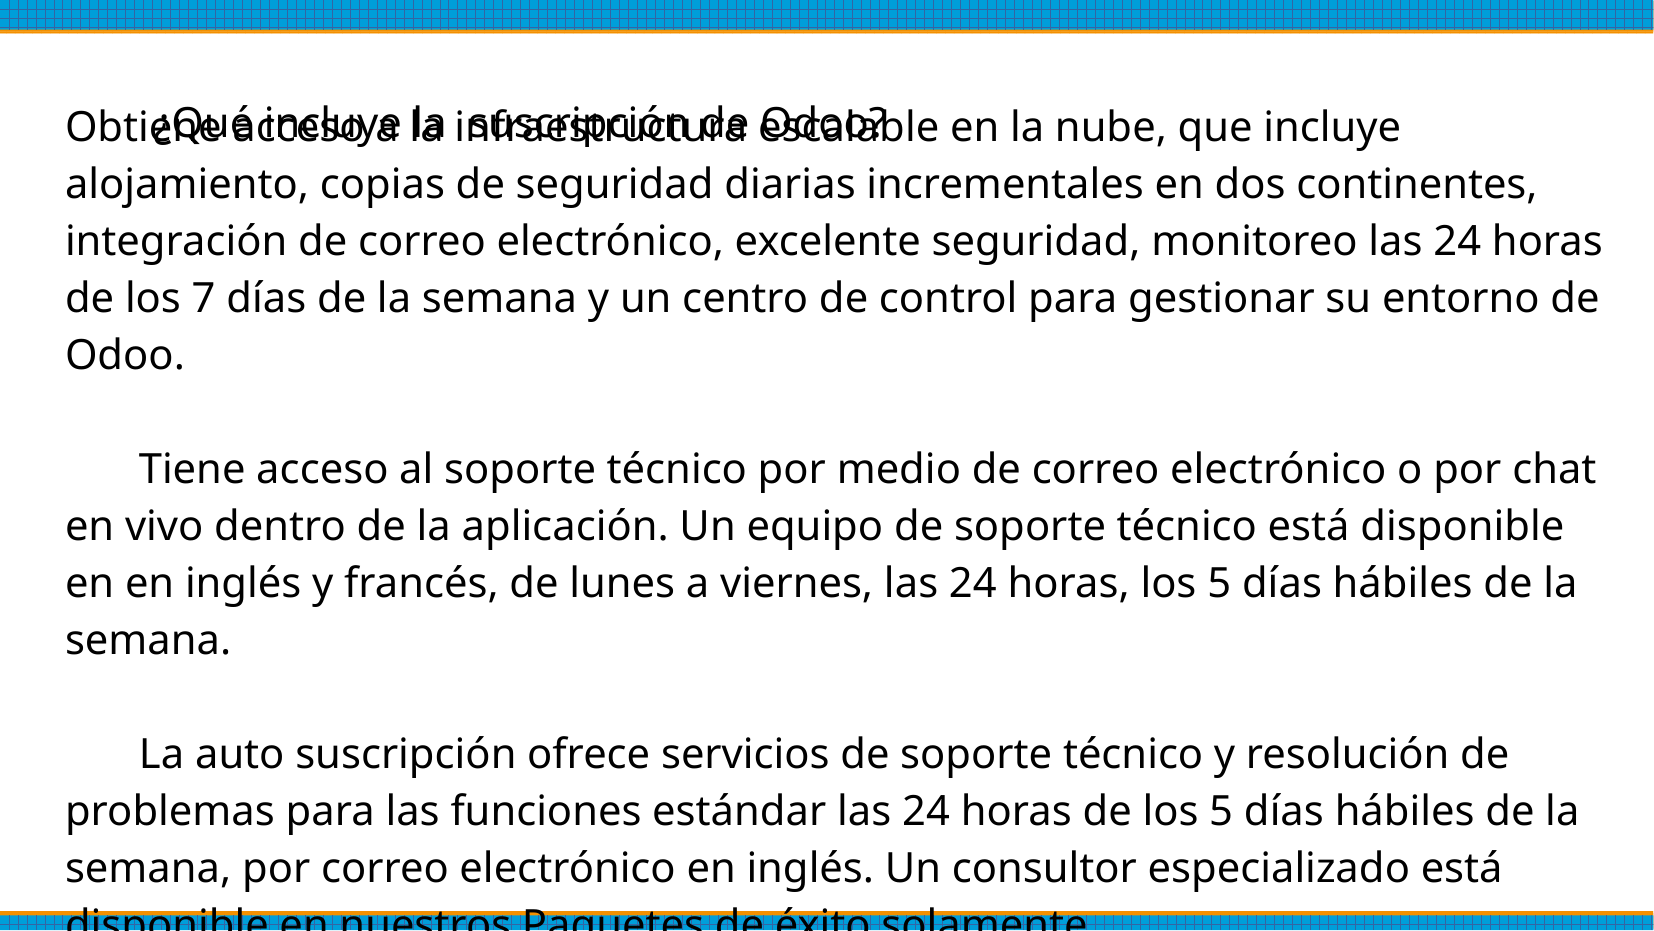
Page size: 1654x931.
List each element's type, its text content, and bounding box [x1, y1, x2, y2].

text_box Obtiene acceso a la infraestructura escalable en la nube, que incluye alojamiento, copias de seguridad diarias incrementales en dos continentes, integración de correo electrónico, excelente seguridad, monitoreo las 24 horas de los 7 días de la semana y un centro de control para gestionar su entorno de Odoo. Tiene acceso al soporte técnico por medio de correo electrónico o por chat en vivo dentro de la aplicación. Un equipo de soporte técnico está disponible en en inglés y francés, de lunes a viernes, las 24 horas, los 5 días hábiles de la semana. La auto suscripción ofrece servicios de soporte técnico y resolución de problemas para las funciones estándar las 24 horas de los 5 días hábiles de la semana, por correo electrónico en inglés. Un consultor especializado está disponible en nuestros Paquetes de éxito solamente [59, 177, 1625, 872]
text_box ¿Qué incluye la suscripción de Odoo? [147, 29, 916, 177]
